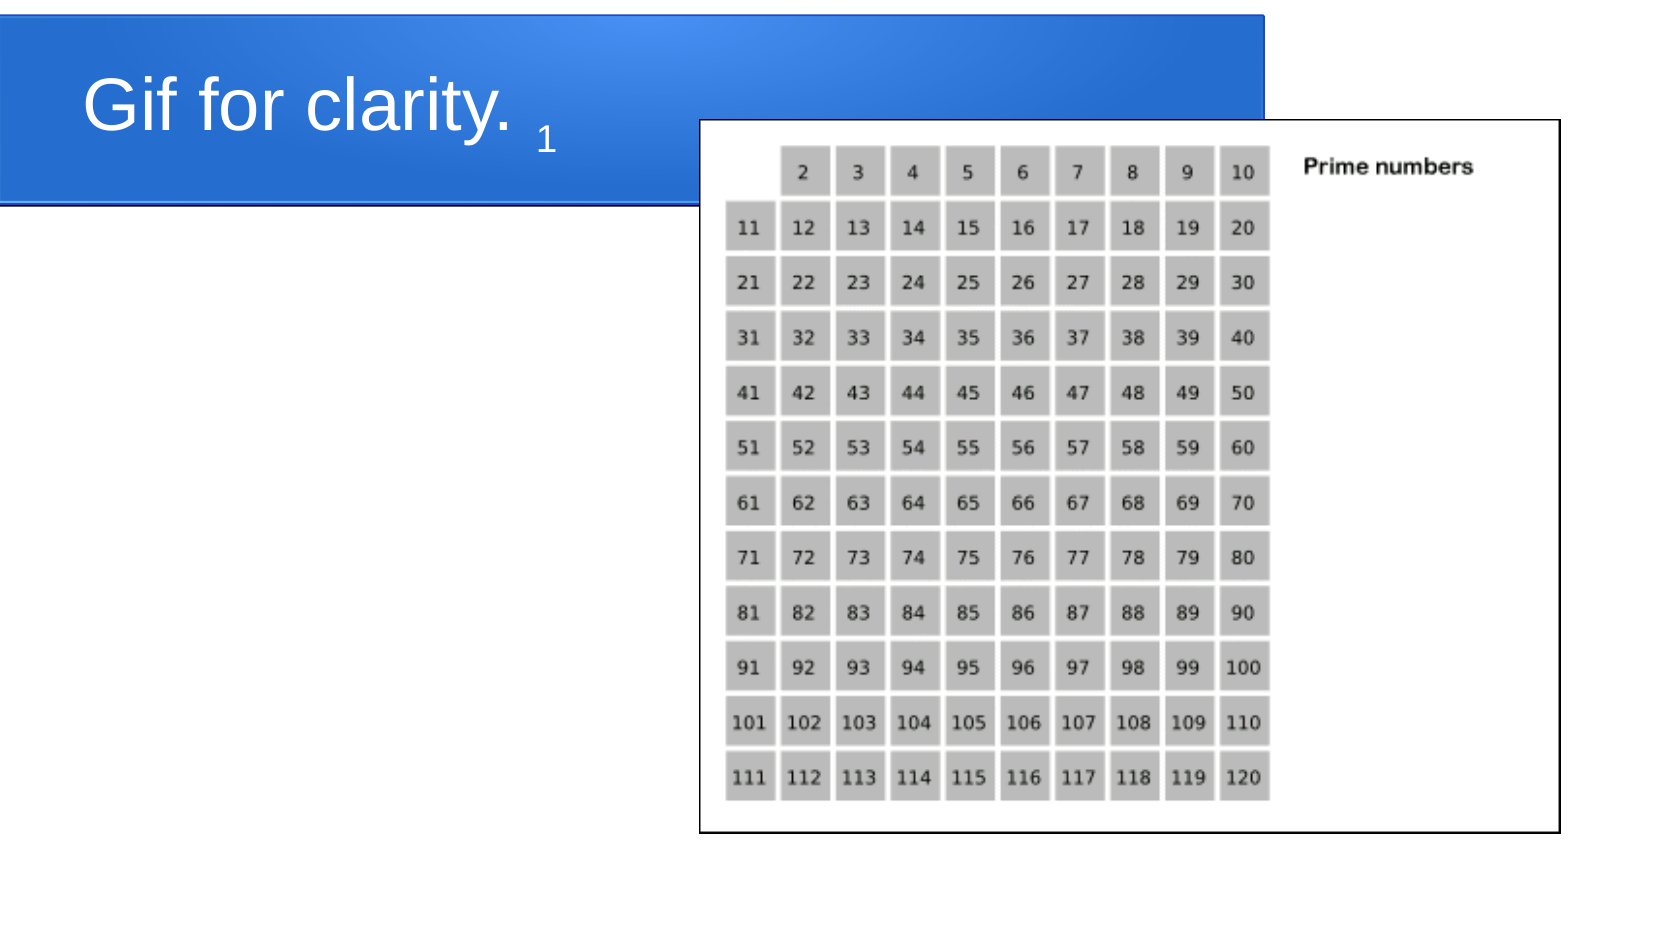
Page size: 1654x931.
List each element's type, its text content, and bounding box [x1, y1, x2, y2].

title Gif for clarity. 1 [82, 35, 1235, 189]
picture [699, 119, 1561, 834]
